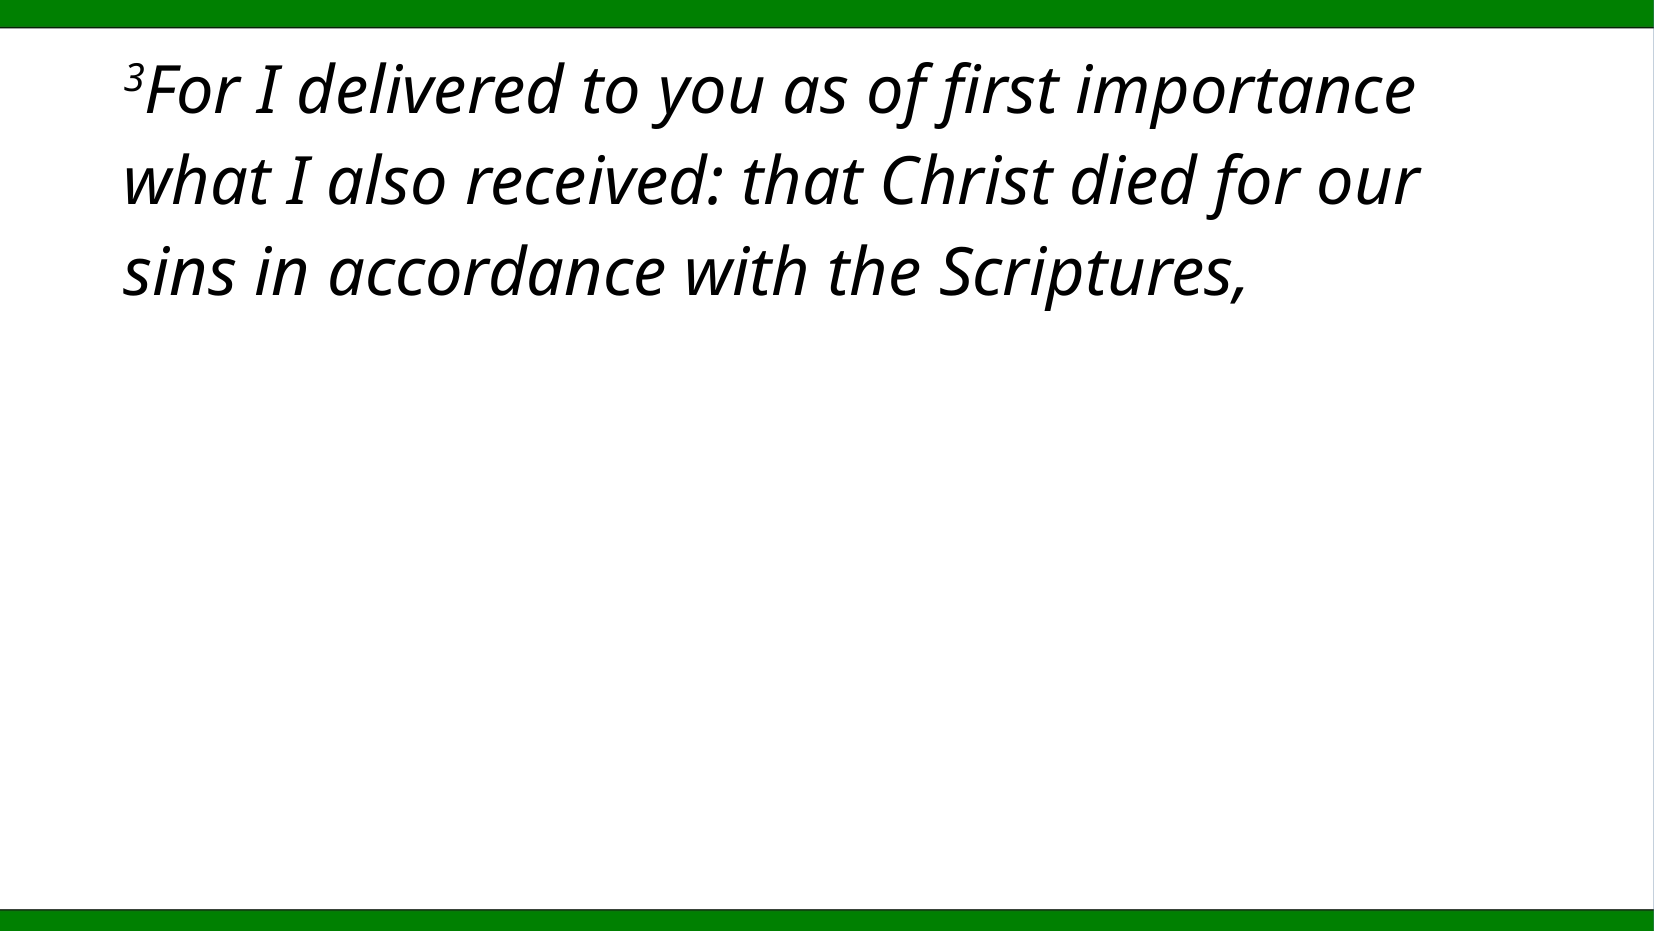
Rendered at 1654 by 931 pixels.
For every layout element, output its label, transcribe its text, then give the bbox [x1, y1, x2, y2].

picture [0, 0, 1654, 931]
text_box 3For I delivered to you as of first importance what I also received: that Christ died for our sins in accordance with the Scriptures, [108, 35, 1546, 317]
